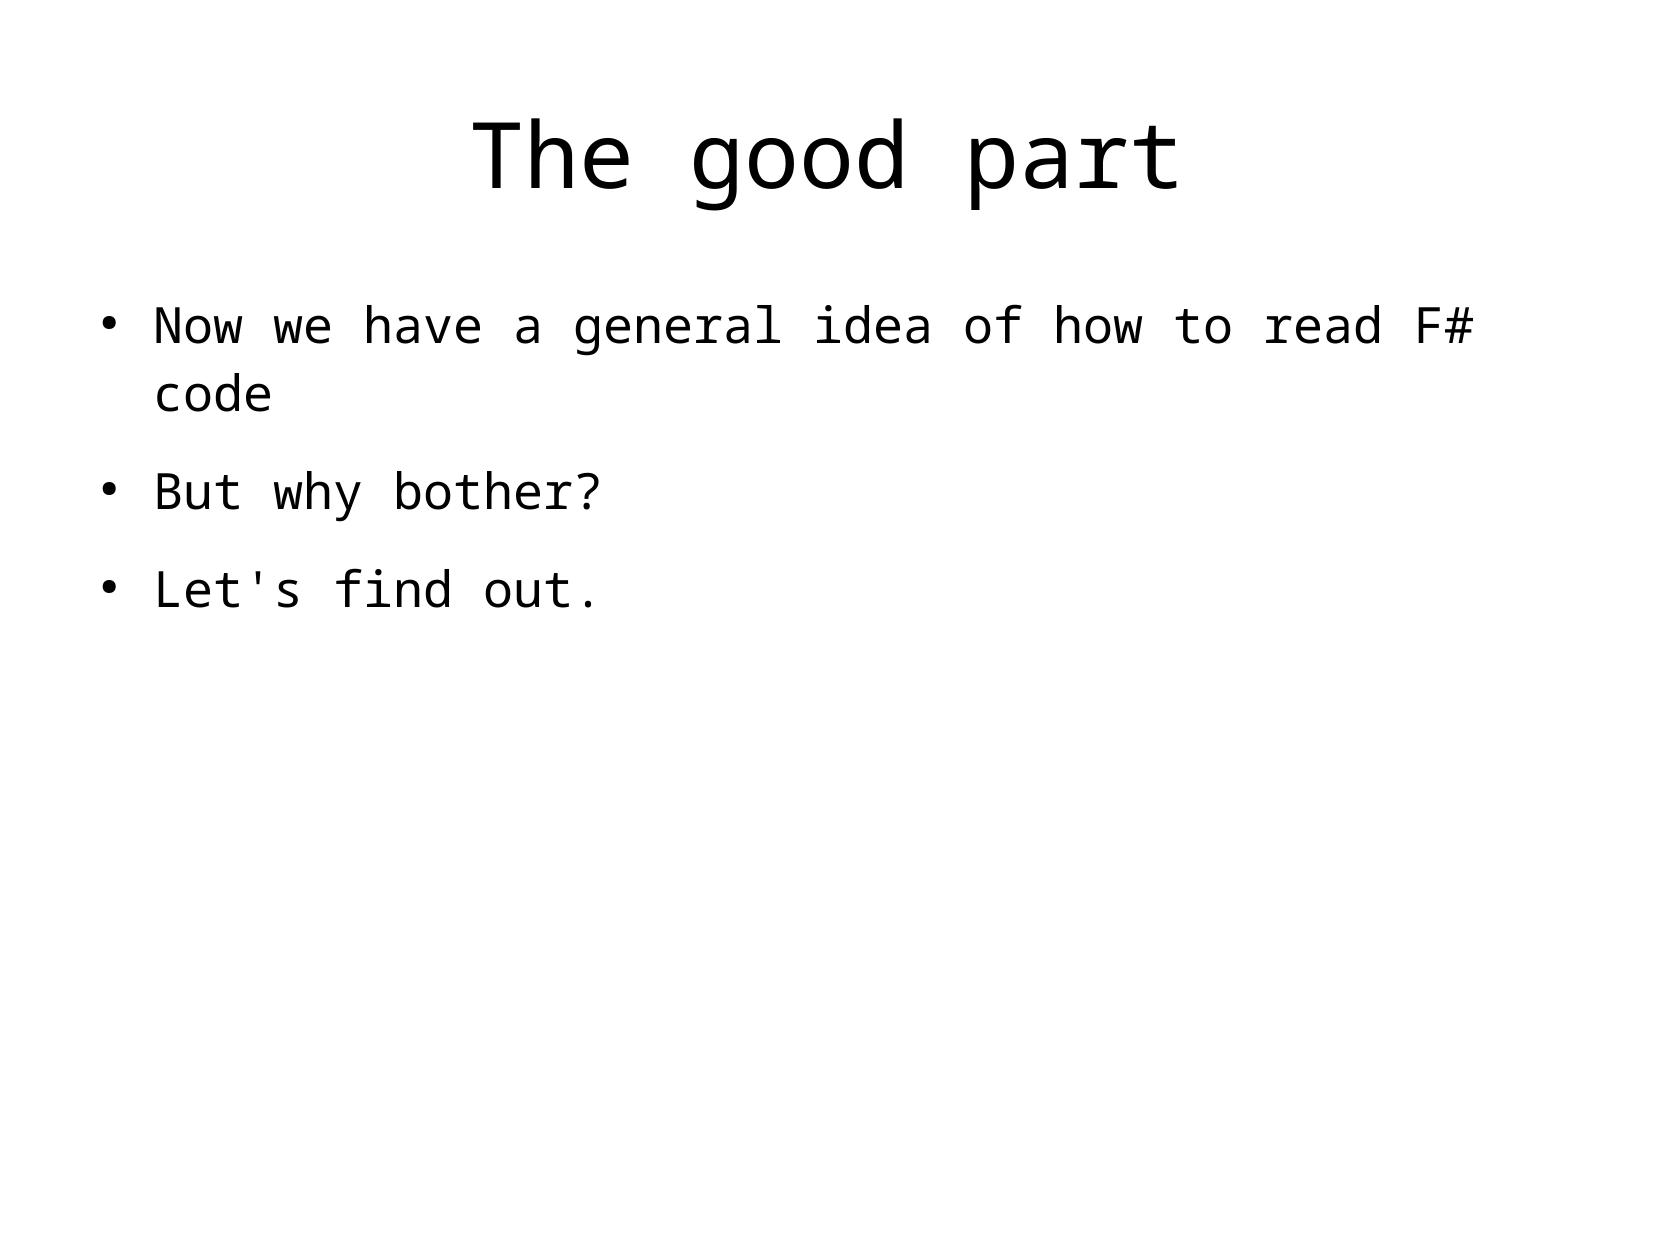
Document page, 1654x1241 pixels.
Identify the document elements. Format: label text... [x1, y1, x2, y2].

title The good part [82, 49, 1571, 257]
list Now we have a general idea of how to read F# code But why bother? Let's find out. [82, 290, 1571, 1010]
